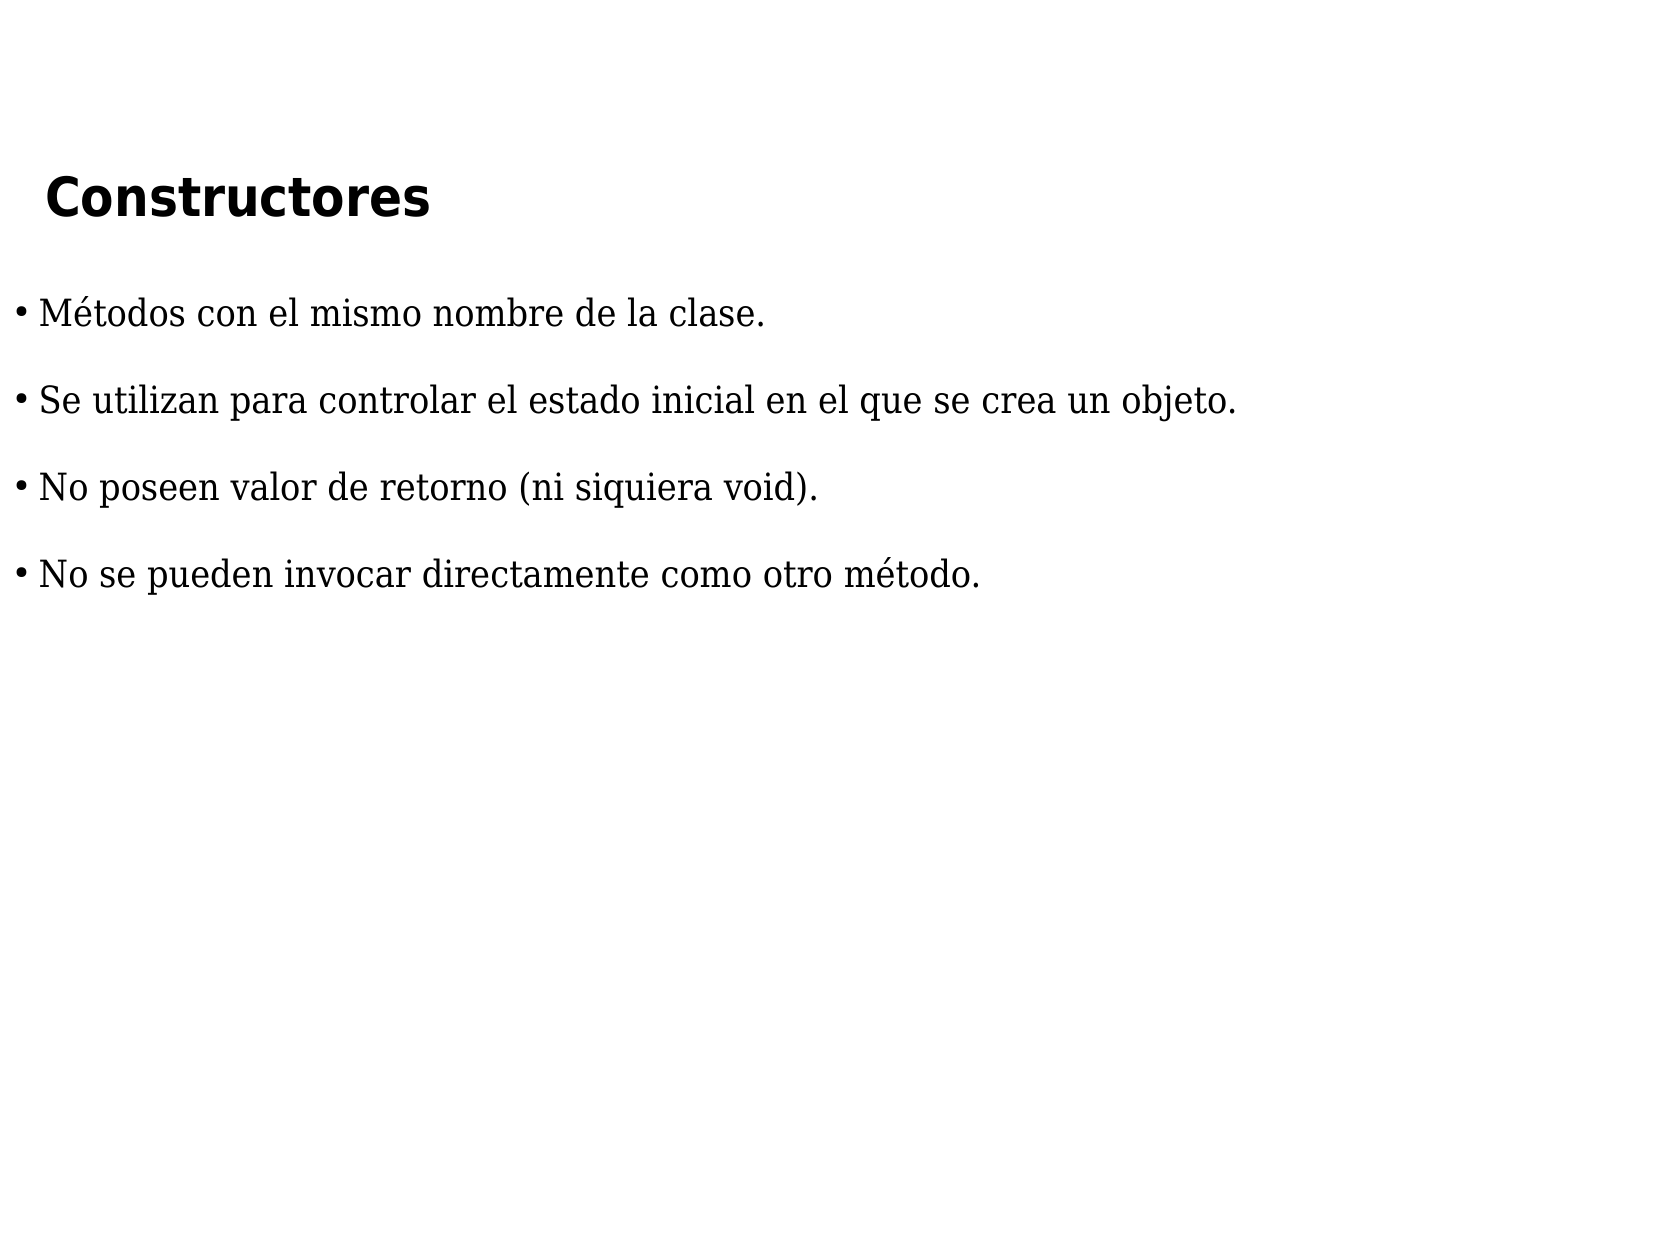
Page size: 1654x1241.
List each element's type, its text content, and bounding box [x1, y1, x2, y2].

text_box Métodos con el mismo nombre de la clase. Se utilizan para controlar el estado inicial en el que se crea un objeto. No poseen valor de retorno (ni siquiera void). No se pueden invocar directamente como otro método. [0, 283, 1654, 604]
text_box Constructores [30, 158, 1626, 237]
